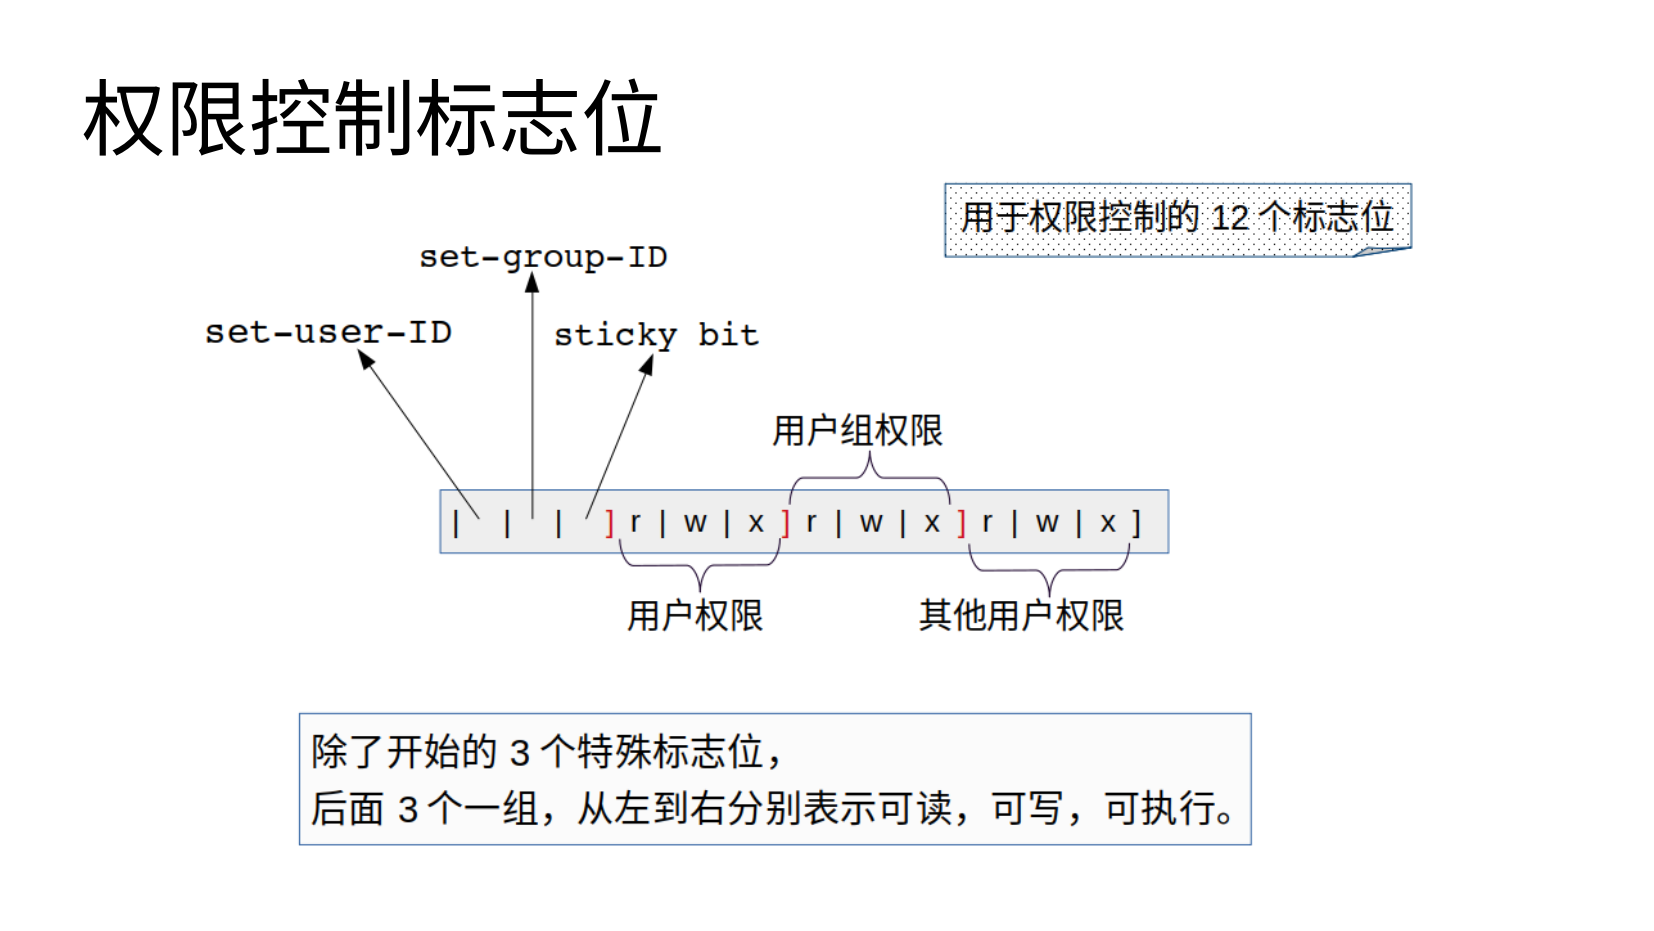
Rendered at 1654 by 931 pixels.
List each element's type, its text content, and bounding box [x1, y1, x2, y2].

title 权限控制标志位 [82, 37, 1571, 189]
picture [100, 159, 1459, 924]
